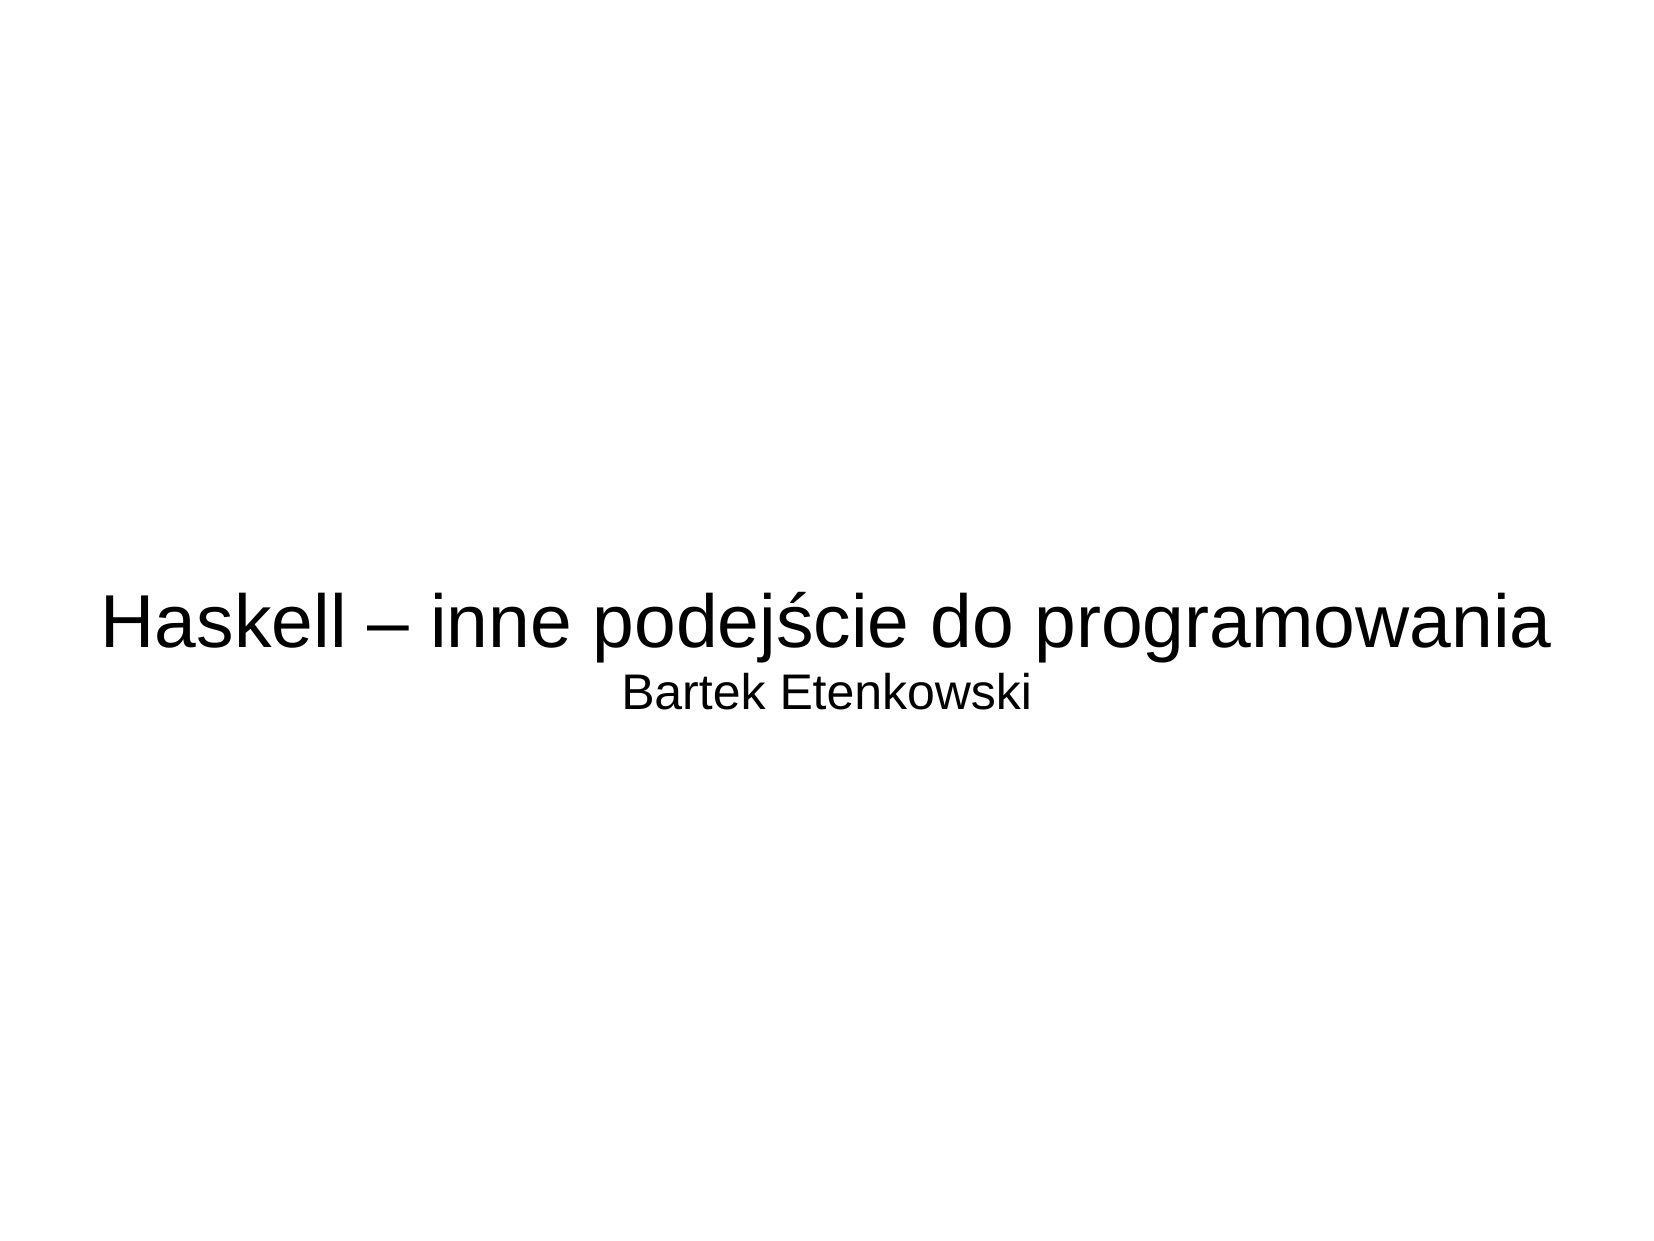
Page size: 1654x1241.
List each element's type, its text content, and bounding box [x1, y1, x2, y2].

subtitle Haskell – inne podejście do programowania Bartek Etenkowski [82, 290, 1571, 1010]
